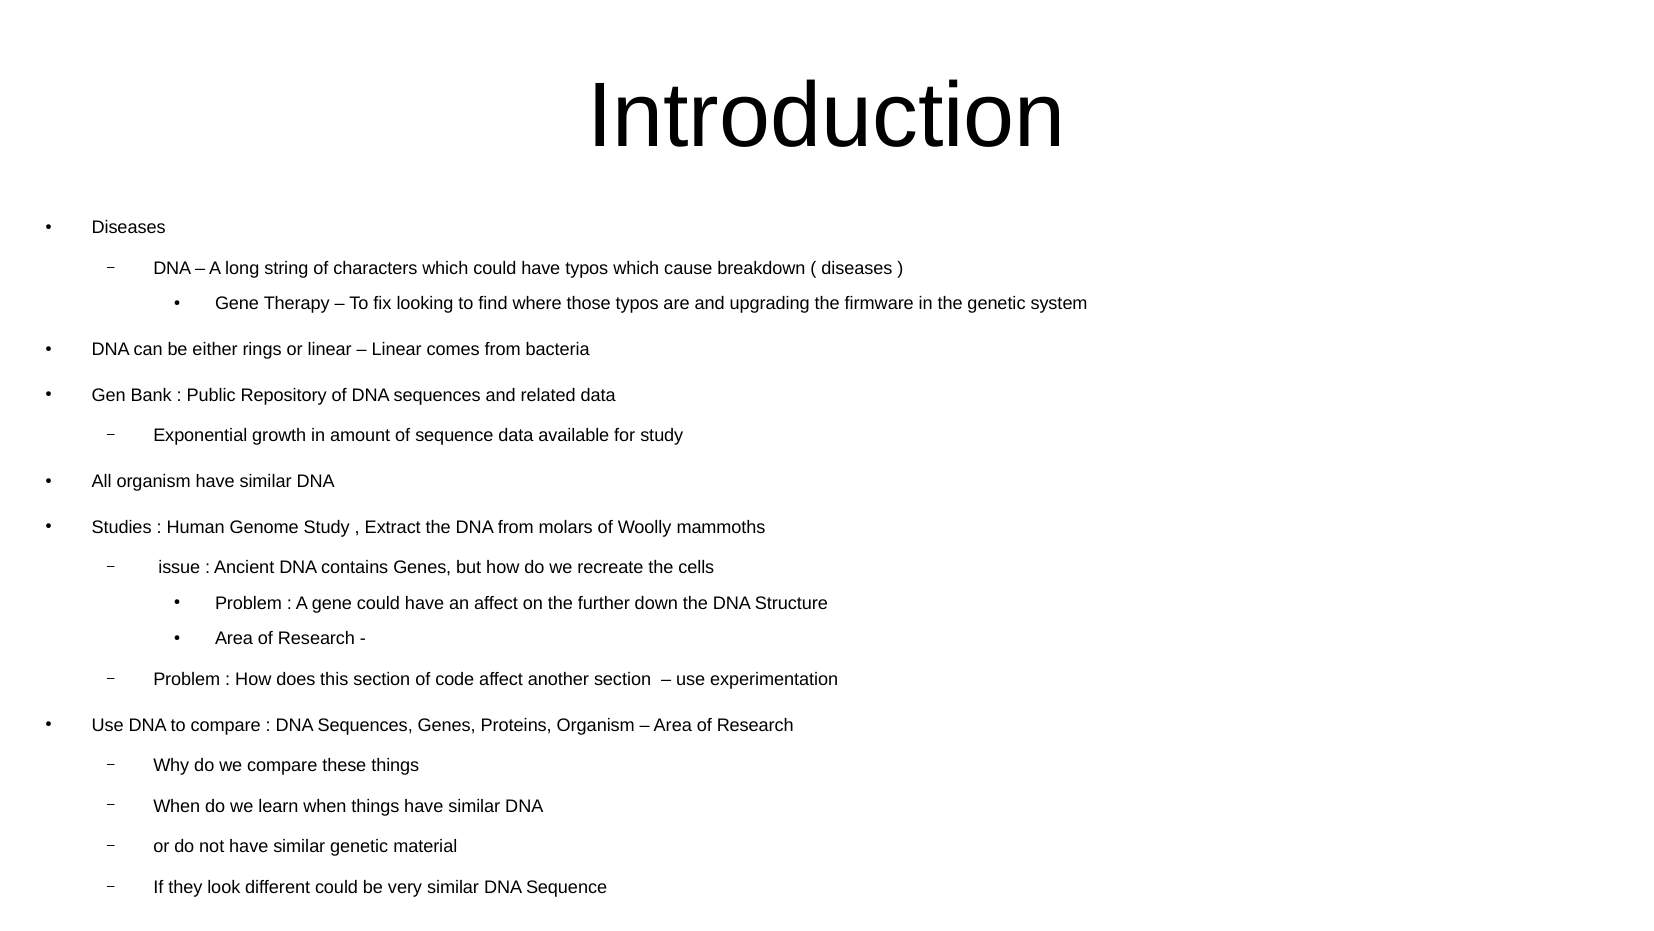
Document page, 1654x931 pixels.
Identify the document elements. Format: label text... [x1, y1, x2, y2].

list Diseases DNA – A long string of characters which could have typos which cause breakdown ( diseases ) Gene Therapy – To fix looking to find where those typos are and upgrading the firmware in the genetic system DNA can be either rings or linear – Linear comes from bacteria Gen Bank : Public Repository of DNA sequences and related data Exponential growth in amount of sequence data available for study All organism have similar DNA Studies : Human Genome Study , Extract the DNA from molars of Woolly mammoths issue : Ancient DNA contains Genes, but how do we recreate the cells Problem : A gene could have an affect on the further down the DNA Structure Area of Research - Problem : How does this section of code affect another section – use experimentation Use DNA to compare : DNA Sequences, Genes, Proteins, Organism – Area of Research Why do we compare these things When do we learn when things have similar DNA or do not have similar genetic material If they look different could be very similar DNA Sequence [30, 217, 1571, 901]
title Introduction [82, 37, 1571, 193]
